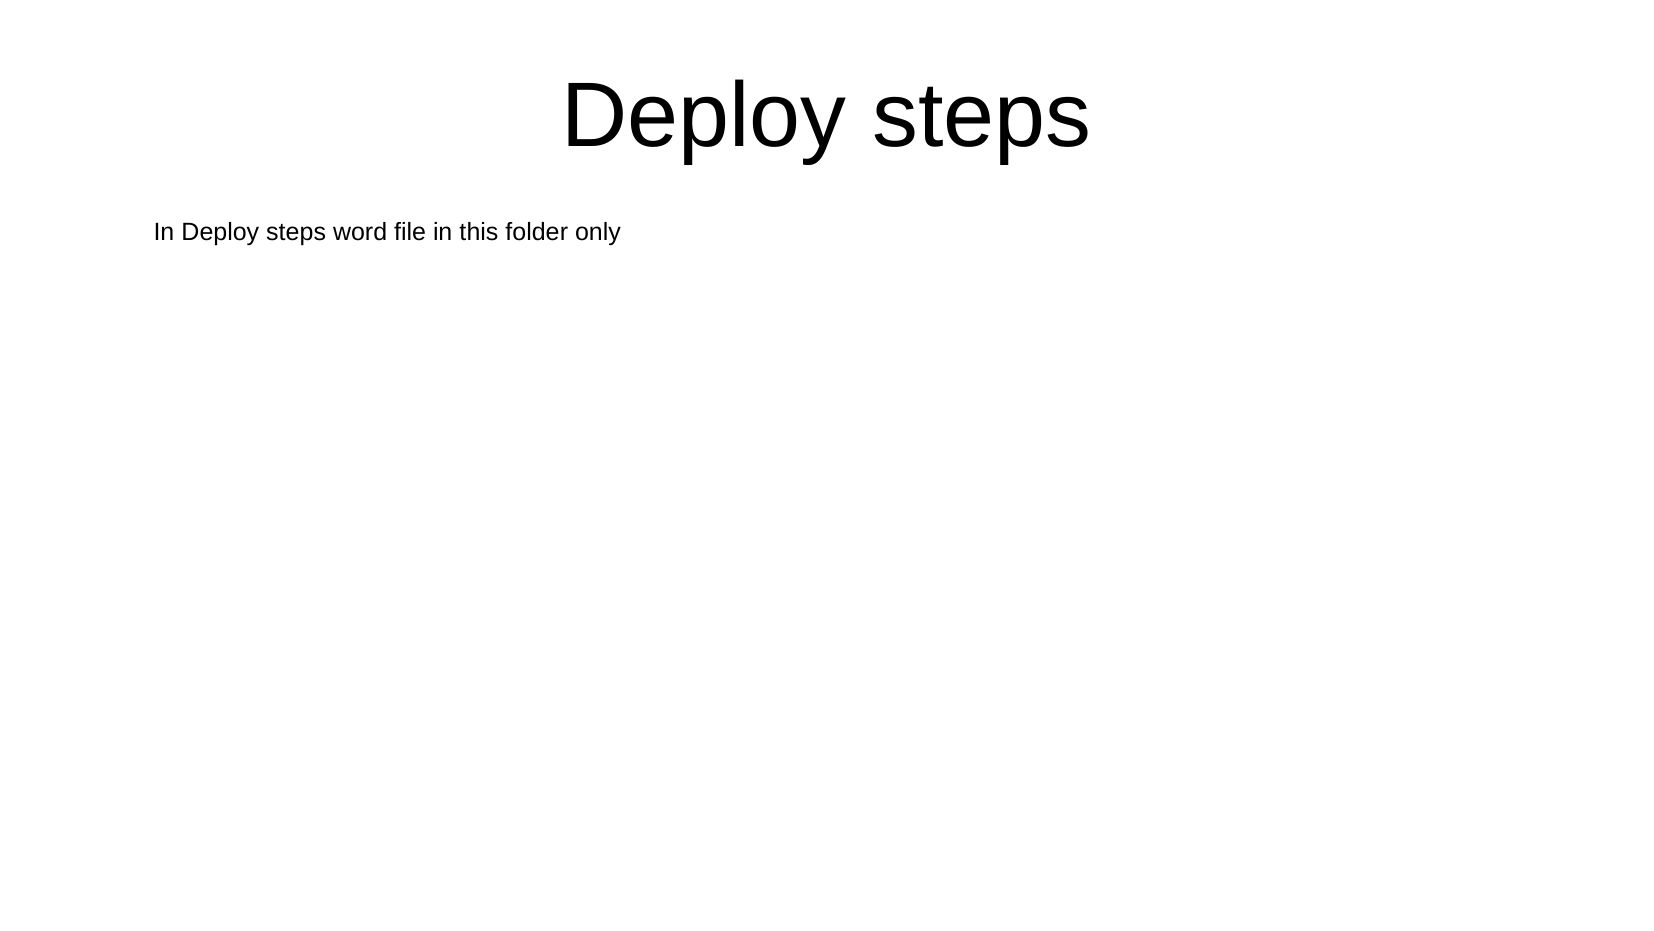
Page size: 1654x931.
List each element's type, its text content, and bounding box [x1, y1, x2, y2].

title Deploy steps [82, 37, 1571, 193]
list In Deploy steps word file in this folder only [82, 217, 1571, 758]
